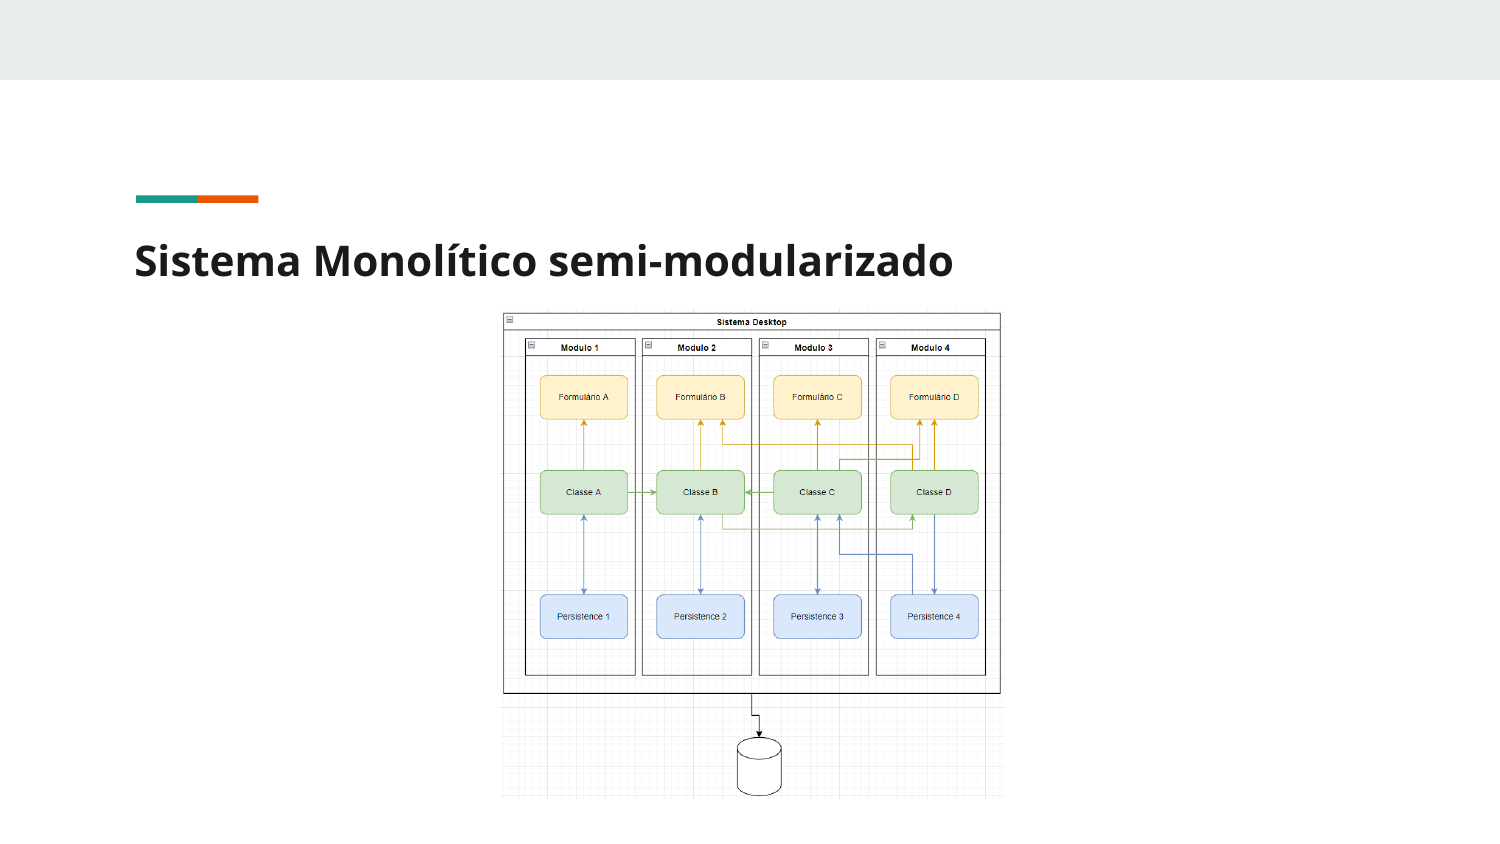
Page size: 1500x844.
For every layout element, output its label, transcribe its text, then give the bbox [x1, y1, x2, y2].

picture [500, 309, 1005, 799]
title Sistema Monolítico semi-modularizado [119, 216, 1381, 305]
